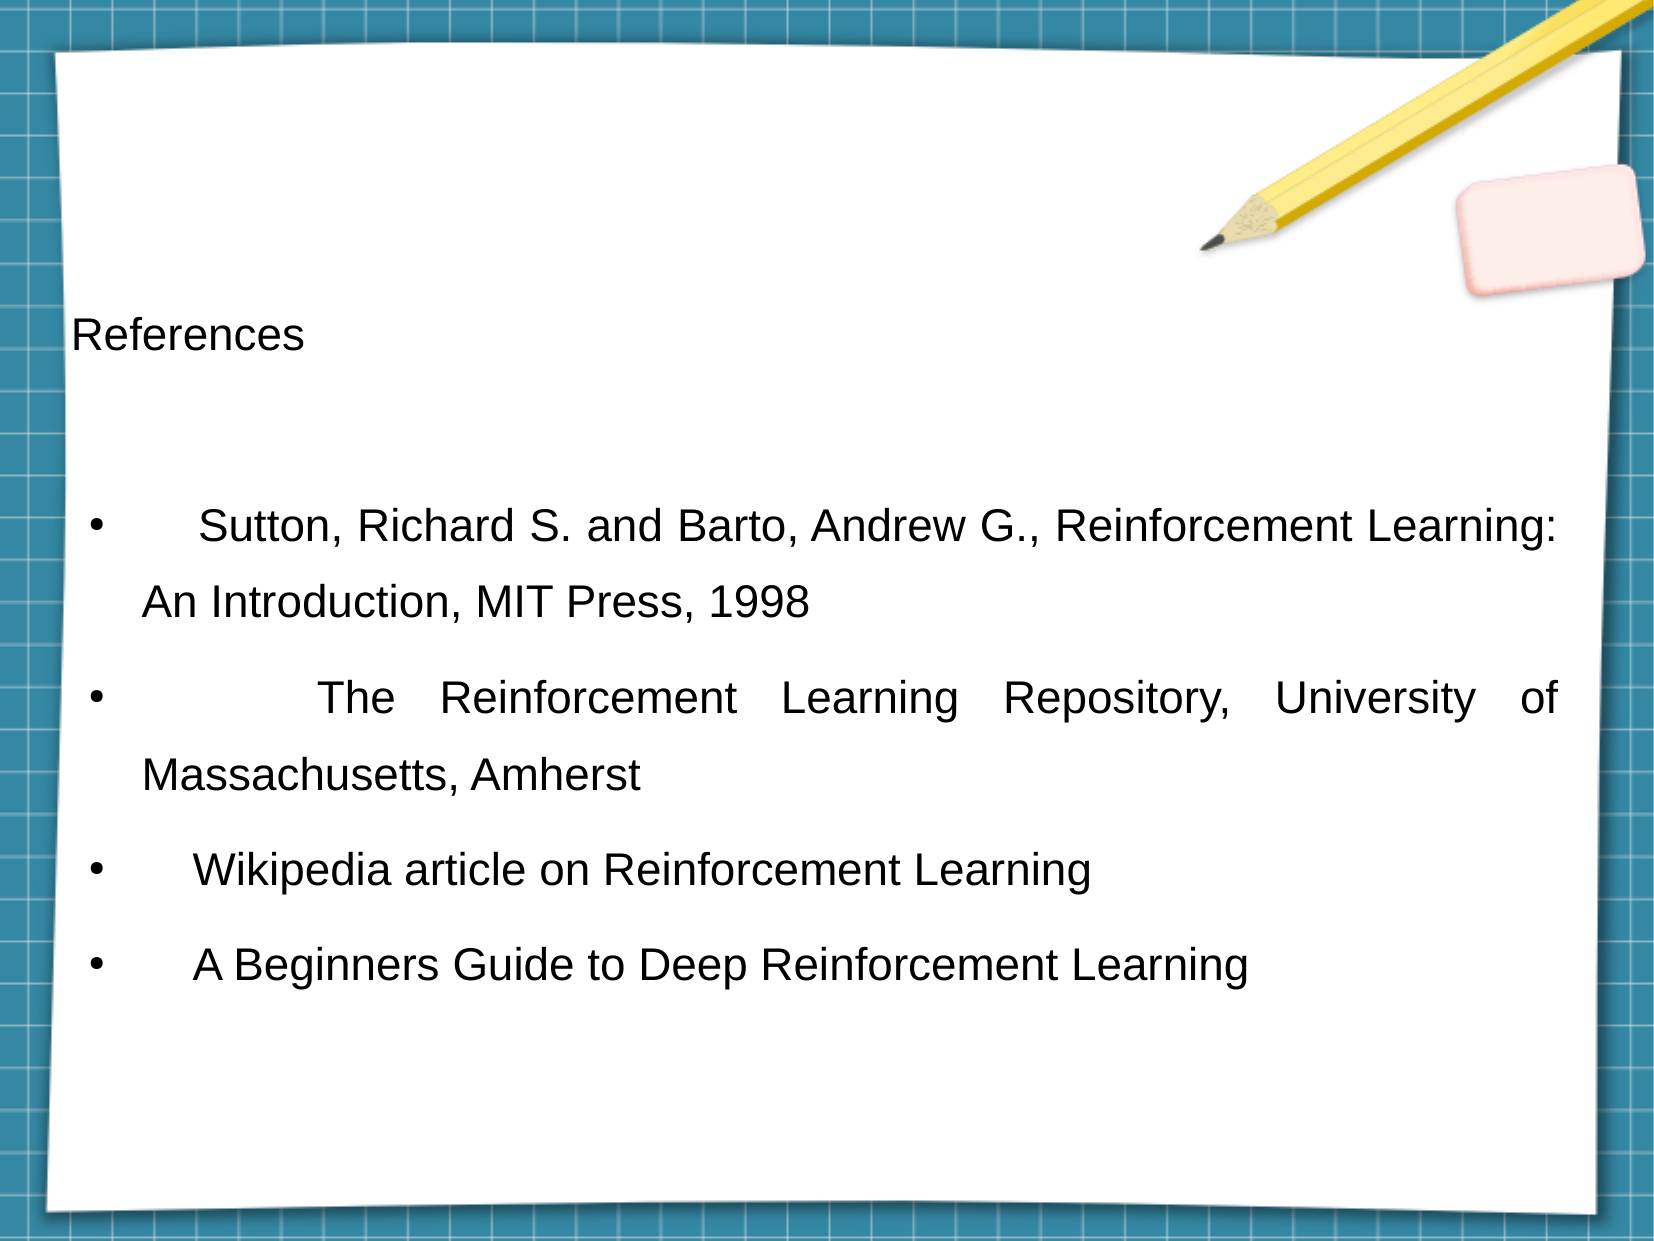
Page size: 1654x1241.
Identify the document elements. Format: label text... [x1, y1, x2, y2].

list References Sutton, Richard S. and Barto, Andrew G., Reinforcement Learning: An Introduction, MIT Press, 1998 The Reinforcement Learning Repository, University of Massachusetts, Amherst Wikipedia article on Reinforcement Learning A Beginners Guide to Deep Reinforcement Learning [70, 283, 1559, 1193]
picture [0, 0, 1654, 1241]
